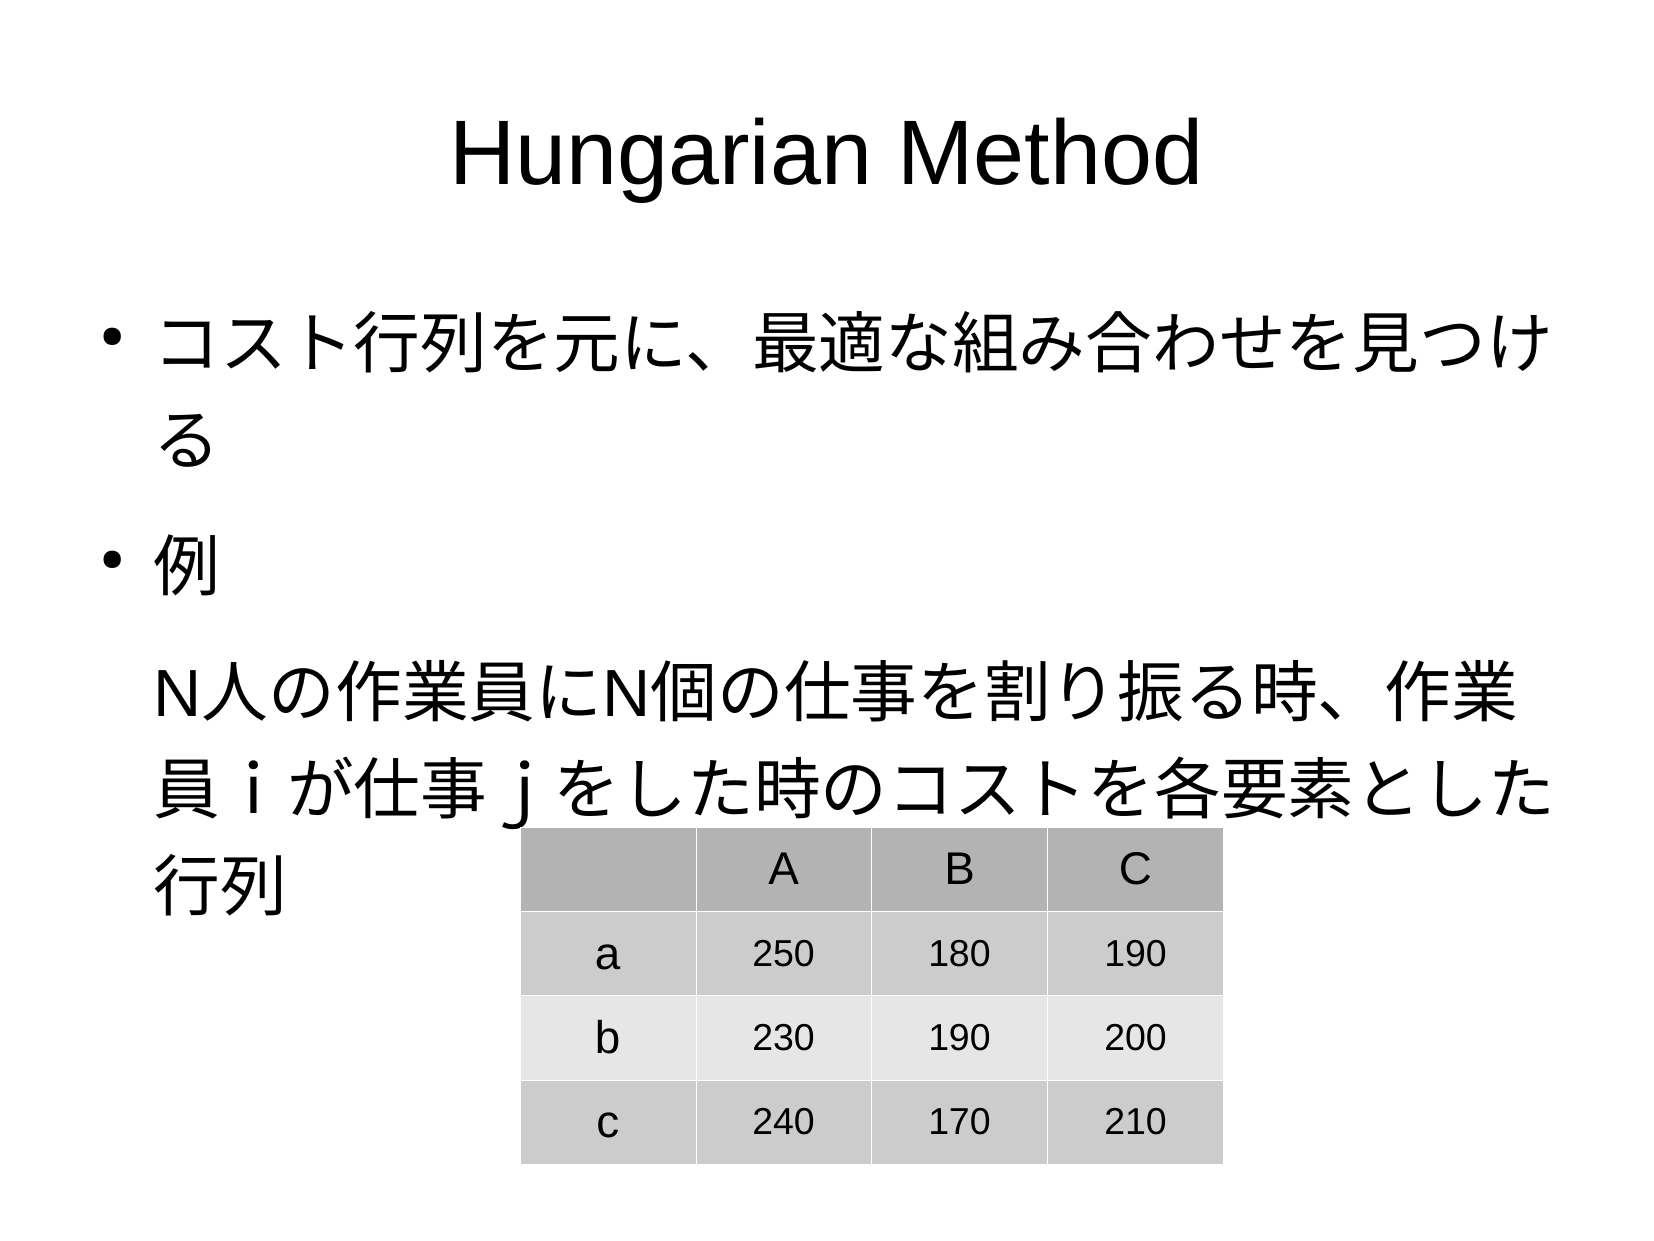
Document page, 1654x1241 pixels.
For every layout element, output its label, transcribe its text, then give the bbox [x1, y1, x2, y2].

table_cell 250 [697, 912, 871, 995]
table_cell 210 [1048, 1081, 1223, 1164]
list コスト行列を元に、最適な組み合わせを見つける 例 N人の作業員にN個の仕事を割り振る時、作業員ｉが仕事ｊをした時のコストを各要素とした行列 [82, 290, 1571, 1010]
table_header [521, 828, 696, 911]
table_header C [1048, 828, 1223, 911]
title Hungarian Method [82, 49, 1571, 257]
table_cell a [521, 912, 696, 995]
table_cell 200 [1048, 996, 1223, 1080]
table_cell 170 [872, 1081, 1047, 1164]
table_header A [697, 828, 871, 911]
table_cell b [521, 996, 696, 1080]
table_cell 230 [697, 996, 871, 1080]
table_cell 180 [872, 912, 1047, 995]
table_cell c [521, 1081, 696, 1164]
table_cell 190 [1048, 912, 1223, 995]
table_header B [872, 828, 1047, 911]
table_cell 240 [697, 1081, 871, 1164]
table_cell 190 [872, 996, 1047, 1080]
